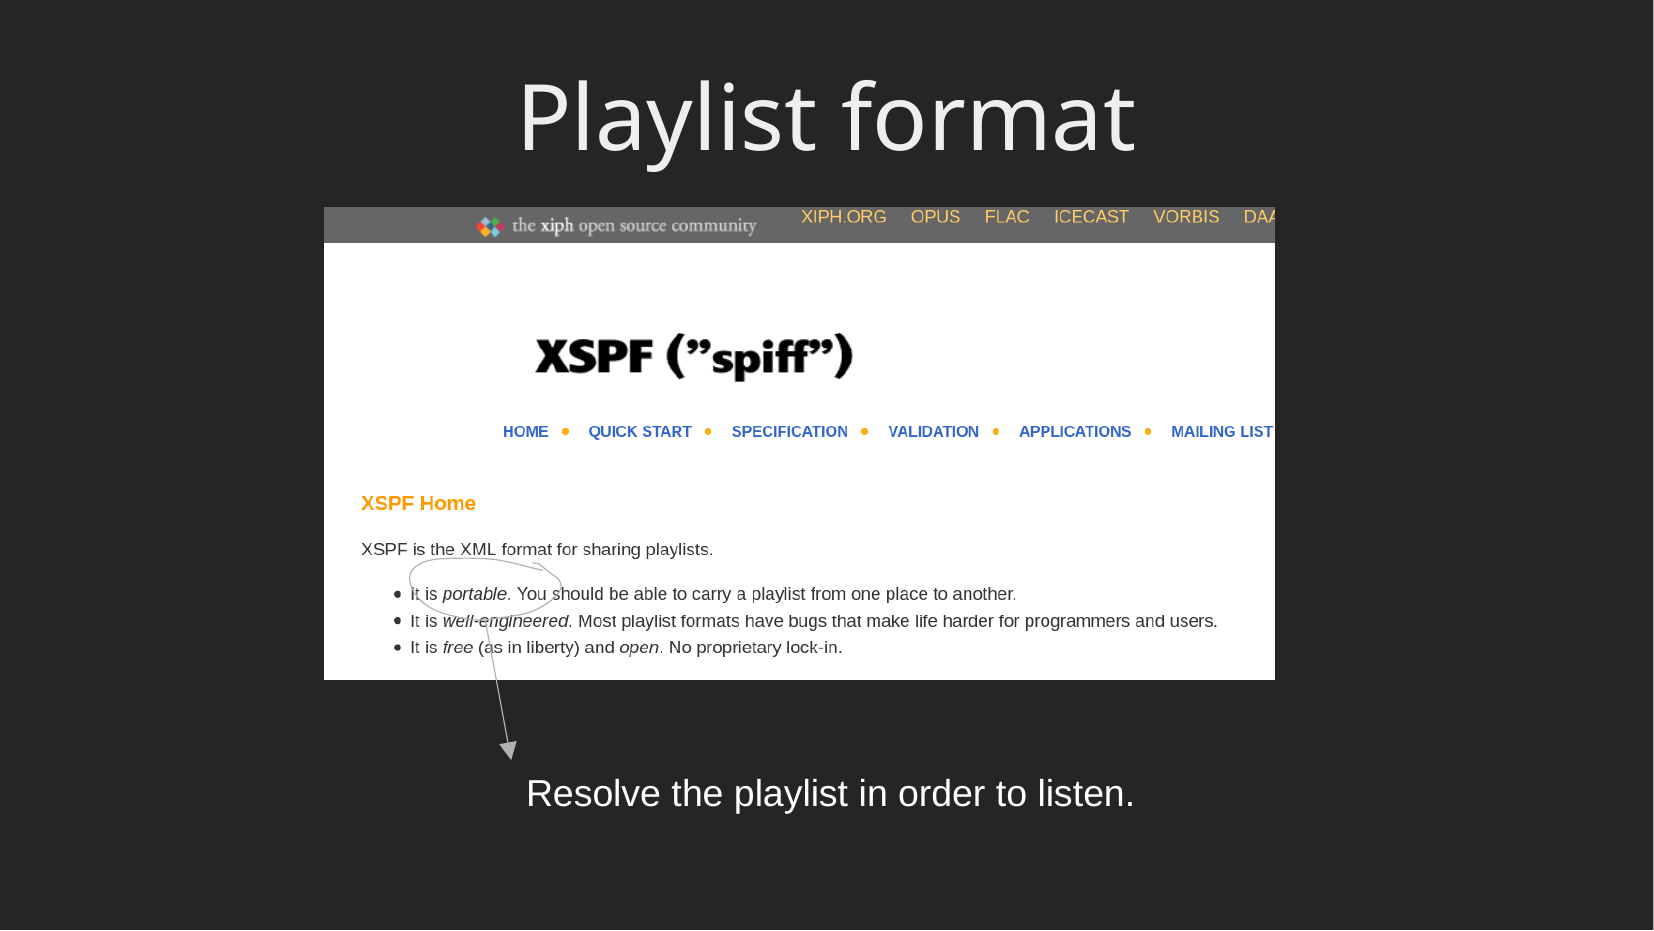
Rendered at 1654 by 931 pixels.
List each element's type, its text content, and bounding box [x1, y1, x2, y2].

text_box Resolve the playlist in order to listen. [511, 765, 1151, 823]
title Playlist format [82, 37, 1571, 193]
picture [324, 207, 1275, 680]
